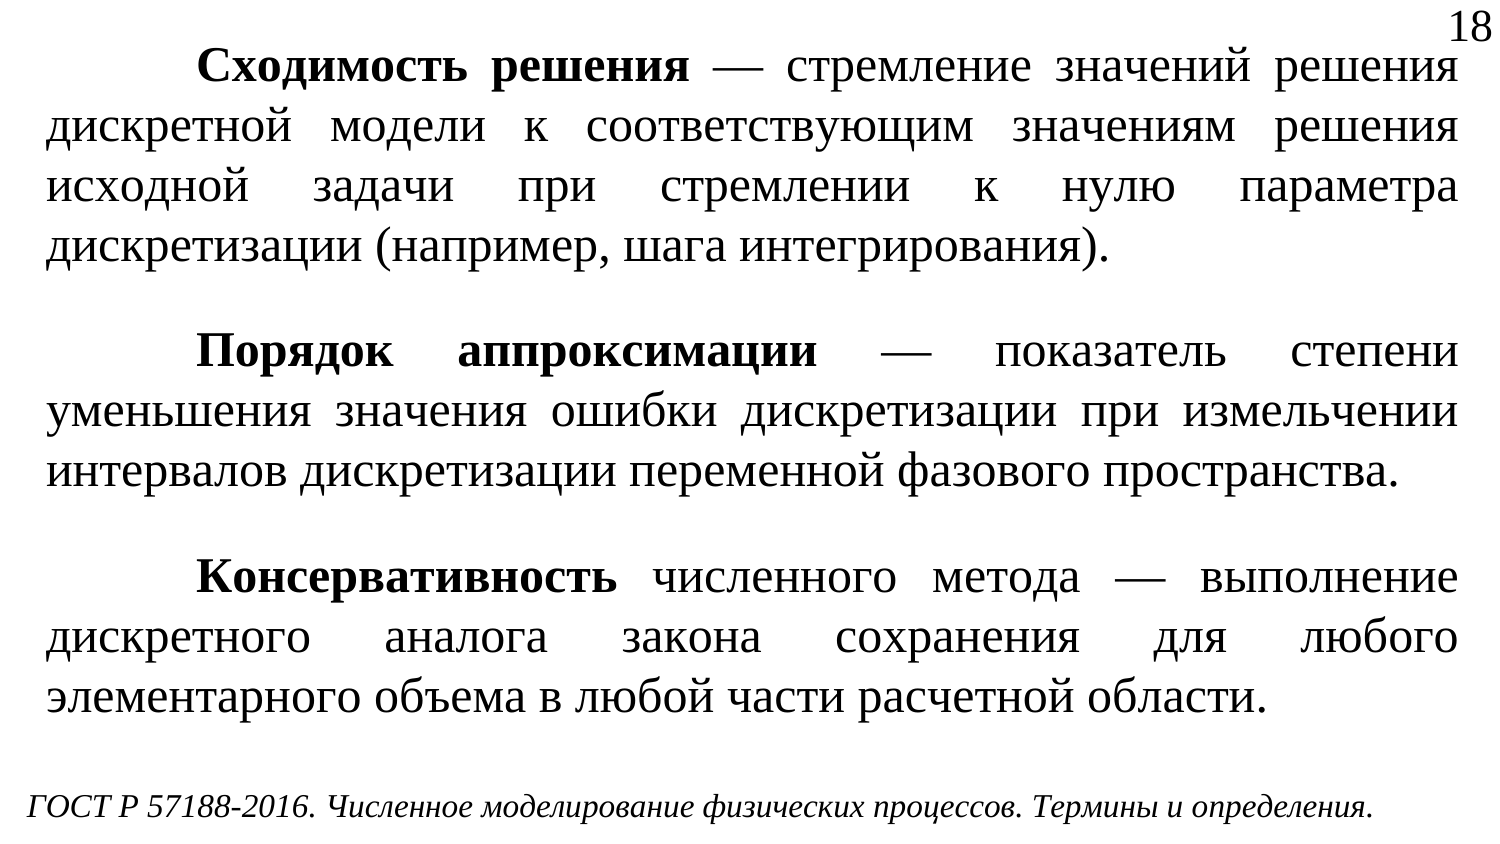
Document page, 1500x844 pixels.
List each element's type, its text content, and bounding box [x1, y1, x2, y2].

text_box Сходимость решения — стремление значений решения дискретной модели к соответствующим значениям решения исходной за­дачи при стремлении к нулю параметра дискретизации (например, шага интегрирования). Порядок аппроксимации — показатель степени уменьшения значения ошибки дискретизации при измельчении интервалов дискретизации переменной фазового пространства. Консервативность численного метода — выполнение дискретного аналога закона сохранения для любого элементарного объема в любой части расчетной области. [31, 23, 1474, 730]
text_box ГОСТ Р 57188-2016. Численное моделирование физических процессов. Термины и определения. [12, 776, 1485, 841]
